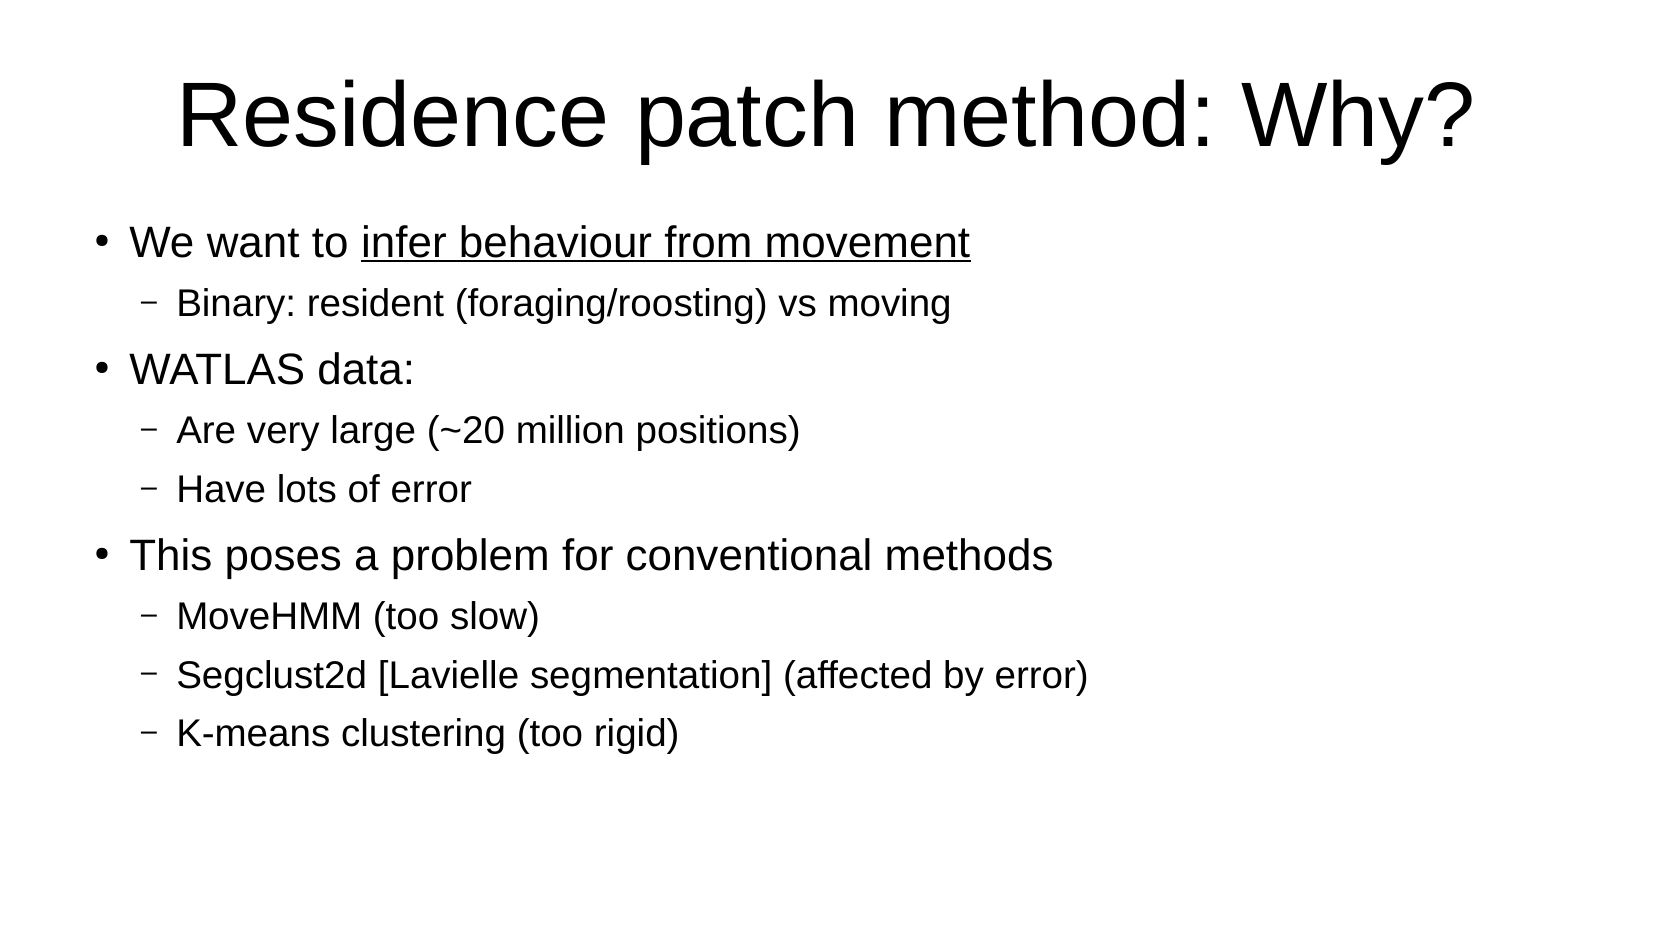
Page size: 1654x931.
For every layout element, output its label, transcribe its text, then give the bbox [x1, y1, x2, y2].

title Residence patch method: Why? [82, 37, 1571, 193]
list We want to infer behaviour from movement Binary: resident (foraging/roosting) vs moving WATLAS data: Are very large (~20 million positions) Have lots of error This poses a problem for conventional methods MoveHMM (too slow) Segclust2d [Lavielle segmentation] (affected by error) K-means clustering (too rigid) [82, 217, 1571, 758]
